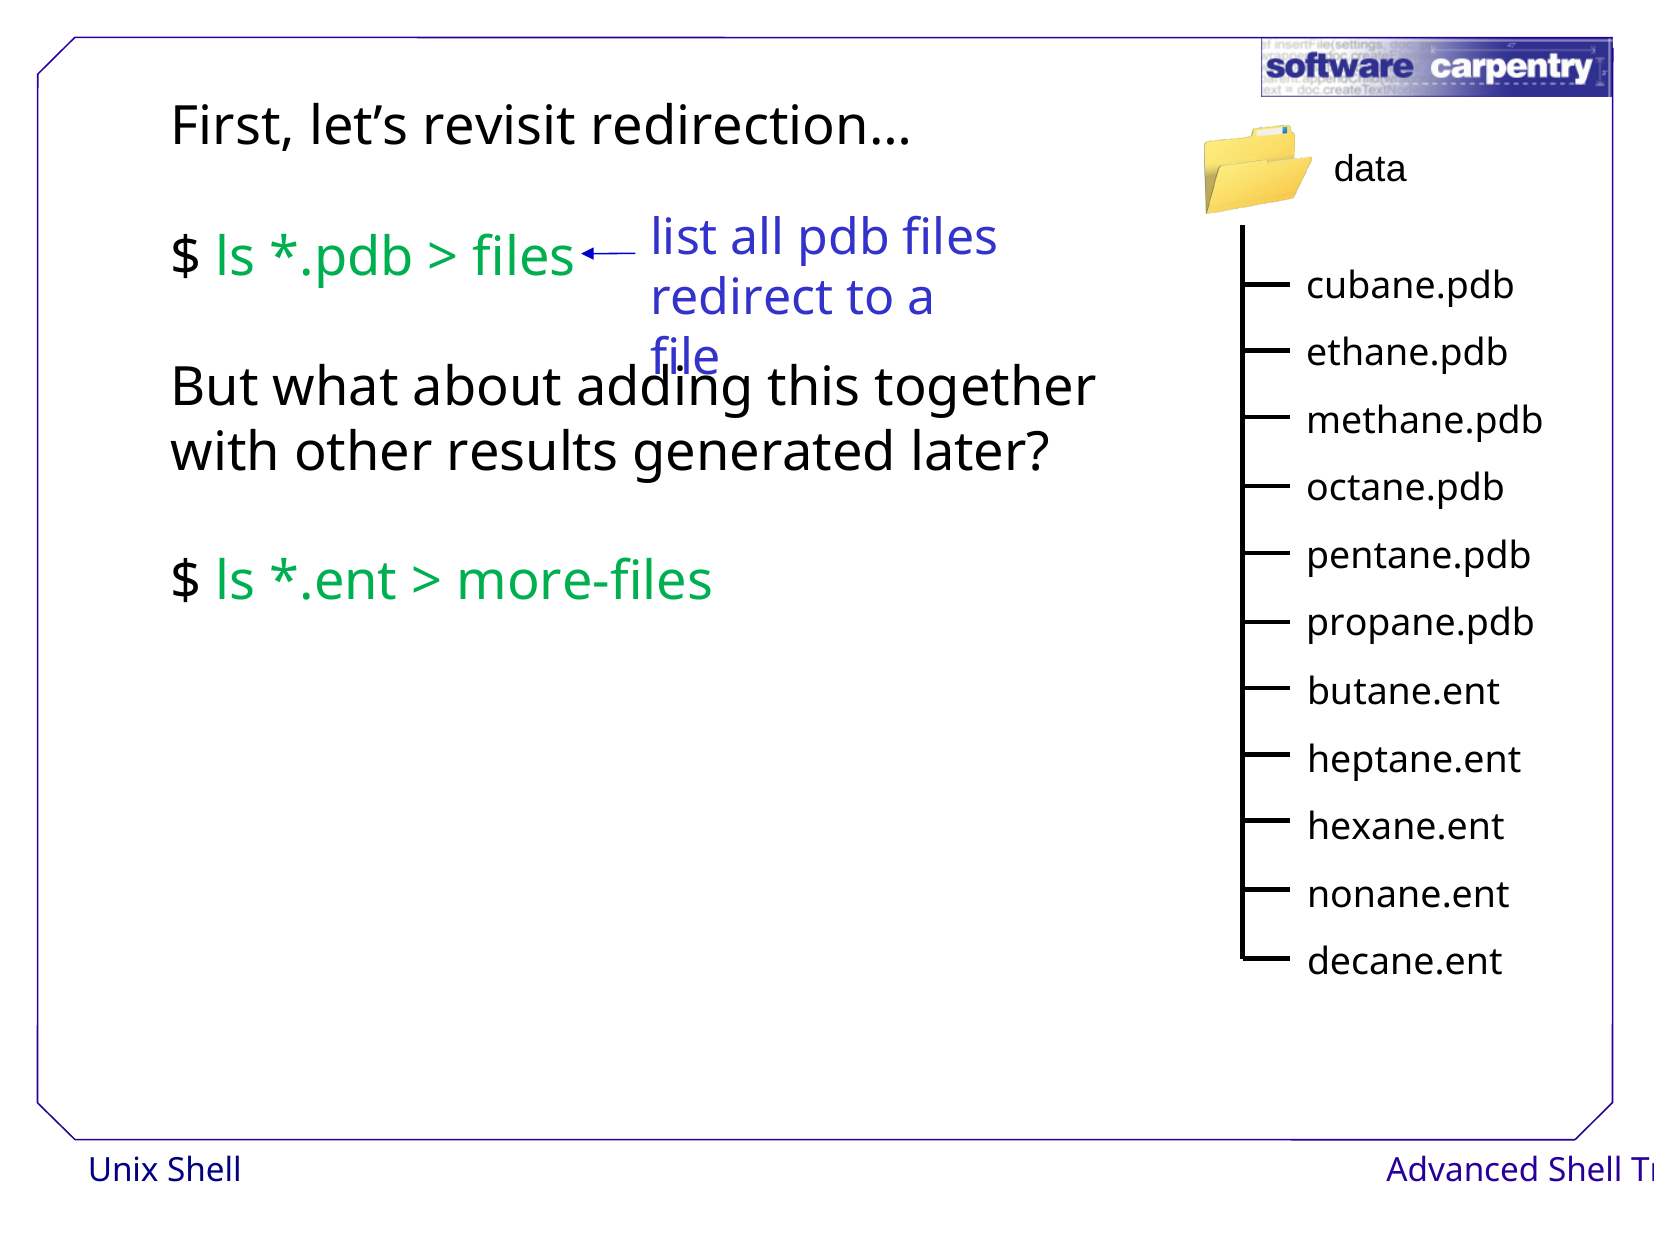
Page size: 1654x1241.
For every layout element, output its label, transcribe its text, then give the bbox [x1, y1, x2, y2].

picture [1200, 111, 1316, 227]
text_box list all pdb files redirect to a file [635, 196, 1026, 339]
text_box cubane.pdb ethane.pdb methane.pdb octane.pdb pentane.pdb propane.pdb [1291, 230, 1559, 652]
text_box data [1318, 139, 1422, 198]
text_box First, let’s revisit redirection… $ ls *.pdb > files But what about adding this together with other results generated later? $ ls *.ent > more-files [155, 83, 1224, 619]
picture [1261, 39, 1613, 97]
text_box butane.ent heptane.ent hexane.ent nonane.ent decane.ent [1292, 637, 1537, 991]
